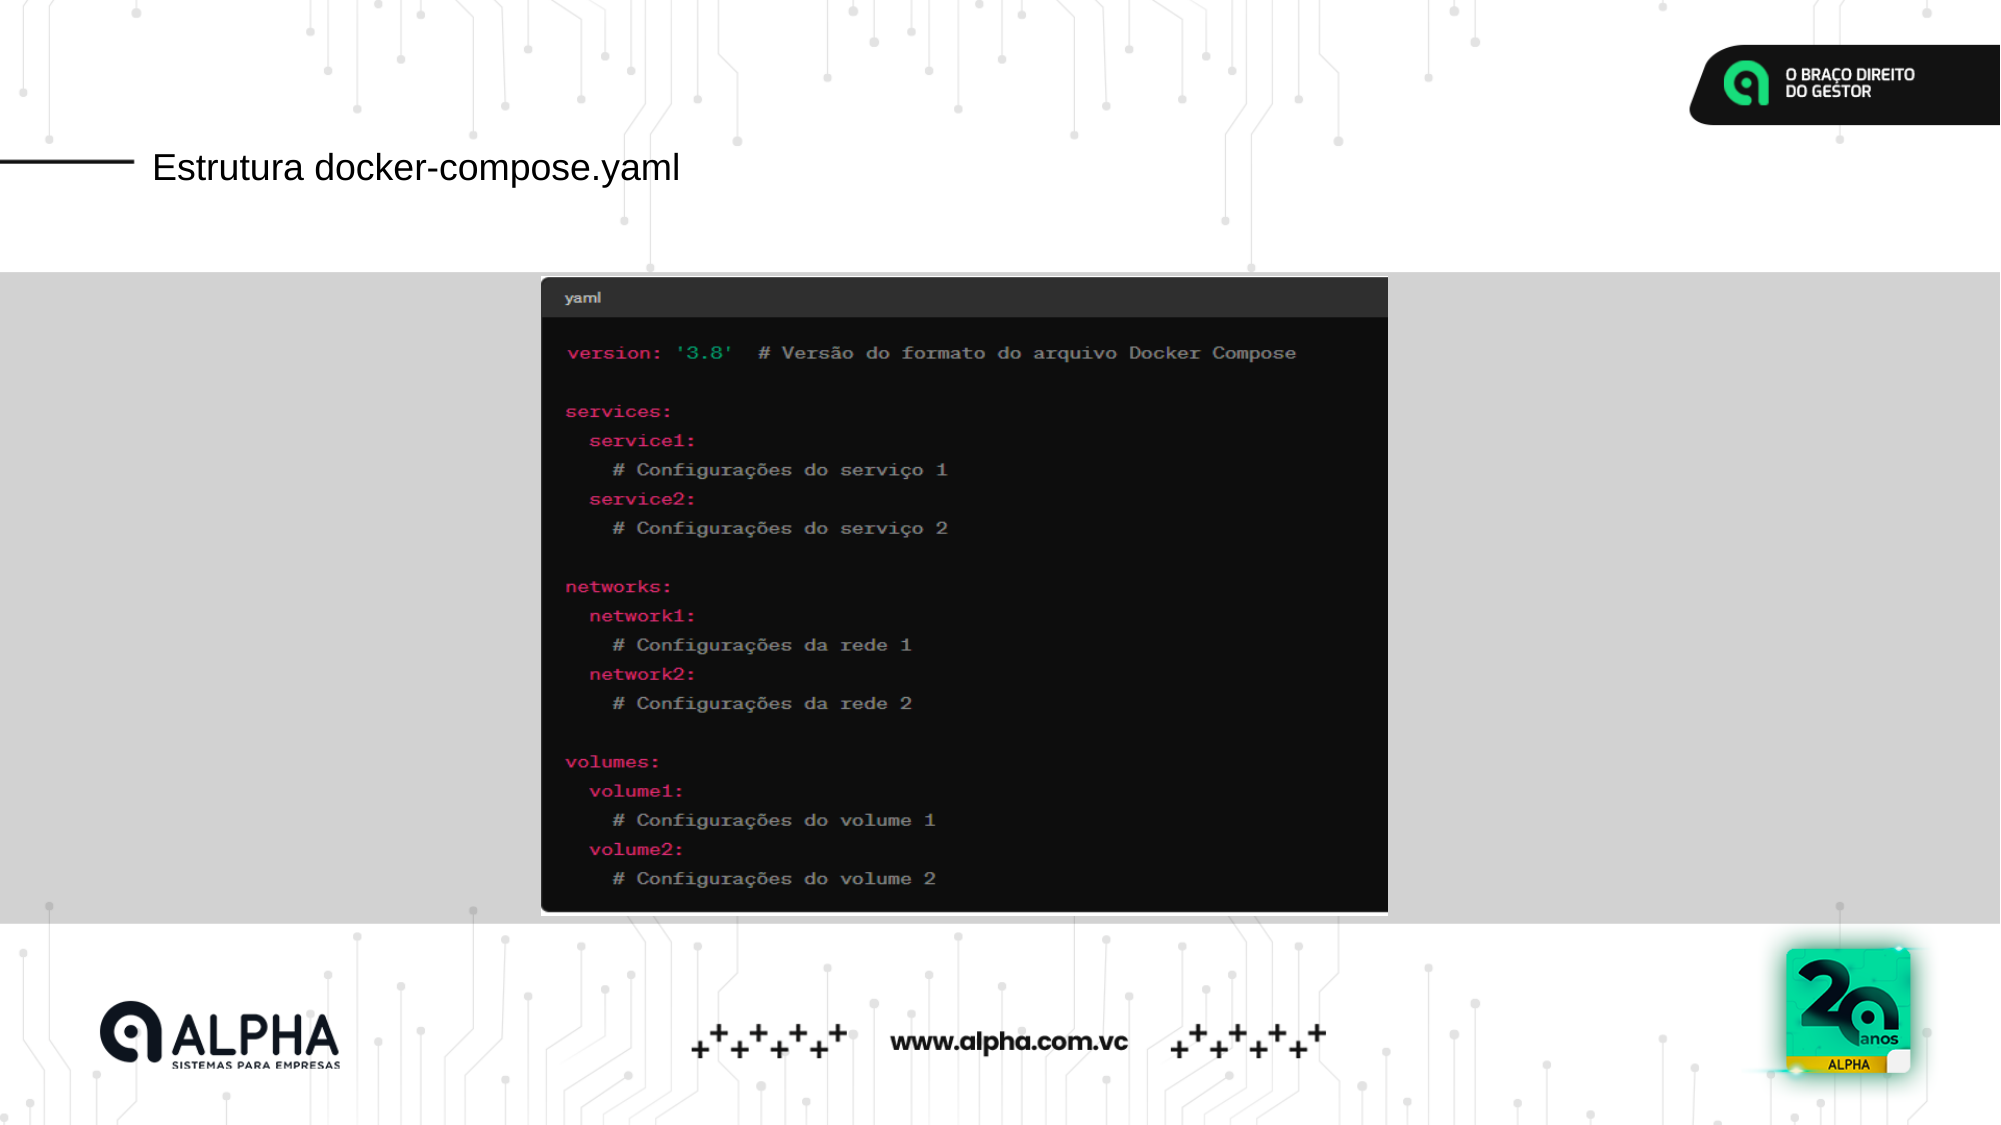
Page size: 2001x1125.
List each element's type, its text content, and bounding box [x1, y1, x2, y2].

picture [0, 0, 2000, 1125]
text_box Estrutura docker-compose.yaml [137, 59, 1862, 277]
